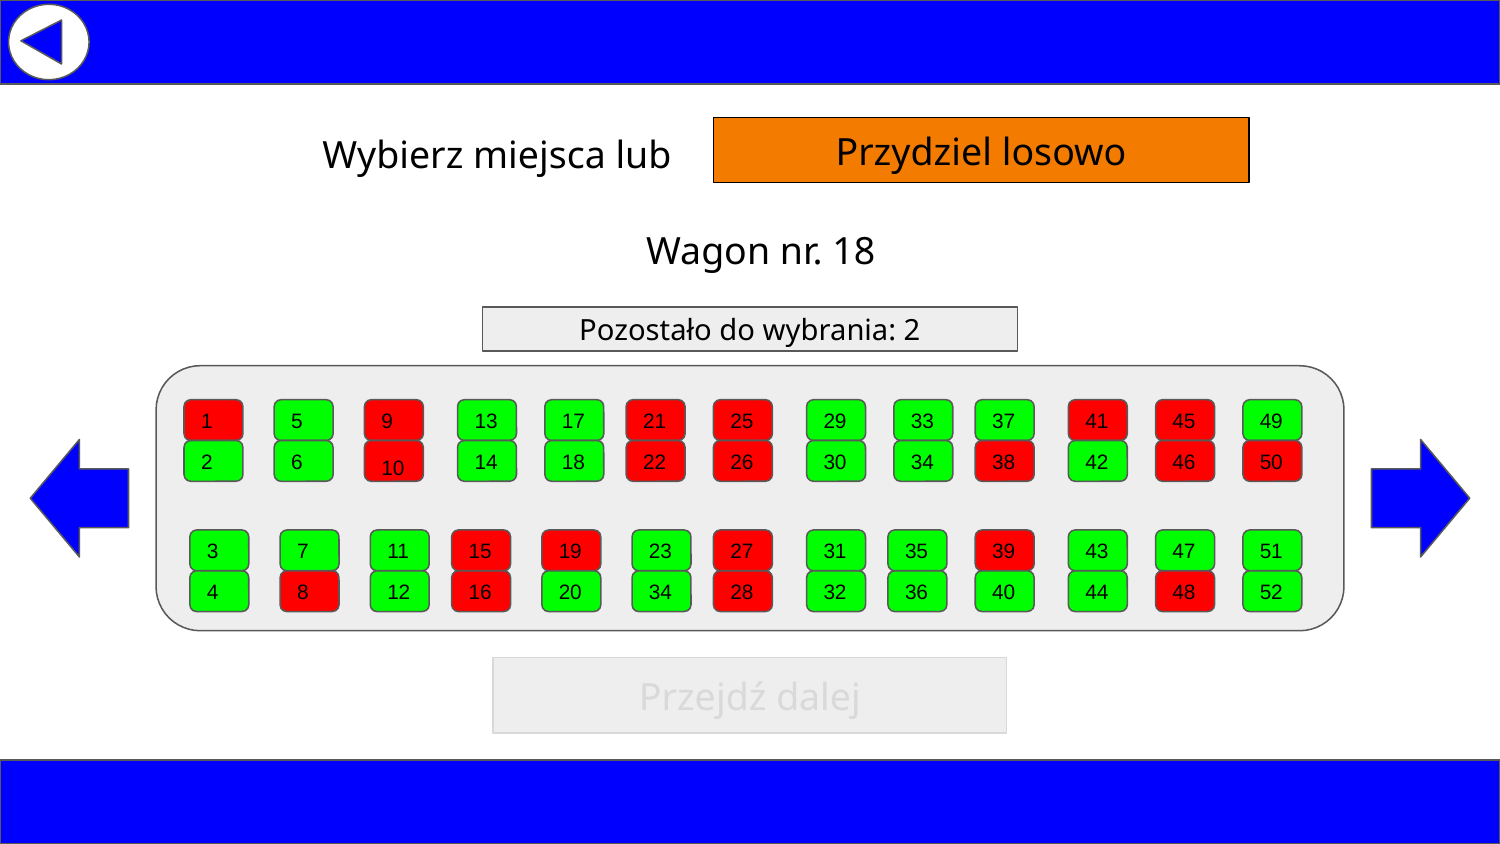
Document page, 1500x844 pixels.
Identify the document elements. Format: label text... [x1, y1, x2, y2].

text_box 7 [280, 529, 340, 571]
text_box 32 [806, 570, 866, 612]
text_box 50 [1242, 440, 1302, 482]
text_box 40 [975, 570, 1035, 612]
text_box 12 [370, 570, 430, 612]
text_box 3 [189, 529, 249, 571]
text_box 13 [457, 399, 517, 440]
text_box [156, 365, 1344, 631]
text_box 19 [541, 529, 601, 571]
text_box 44 [1068, 570, 1128, 612]
text_box [1371, 439, 1470, 557]
text_box 45 [1155, 399, 1215, 440]
text_box 22 [626, 440, 686, 482]
text_box 39 [975, 529, 1035, 571]
text_box 38 [975, 440, 1035, 482]
text_box 8 [280, 570, 340, 612]
text_box 26 [713, 440, 773, 482]
text_box 15 [451, 529, 511, 571]
text_box 52 [1242, 570, 1302, 612]
text_box 37 [975, 399, 1035, 440]
text_box Przejdź dalej [493, 657, 1007, 733]
text_box 33 [893, 399, 953, 440]
text_box 2 [184, 440, 243, 482]
text_box 27 [713, 529, 773, 571]
text_box Przydziel losowo [713, 117, 1249, 183]
text_box 4 [189, 570, 249, 612]
text_box 47 [1155, 529, 1215, 571]
text_box 29 [806, 399, 866, 440]
text_box 1 [184, 399, 243, 440]
text_box 10 [364, 440, 424, 482]
text_box 46 [1155, 440, 1215, 482]
text_box 35 [887, 529, 947, 571]
text_box 51 [1242, 529, 1302, 571]
text_box 23 [632, 529, 692, 571]
text_box 5 [274, 399, 334, 440]
text_box 34 [632, 570, 692, 612]
text_box 20 [541, 570, 601, 612]
text_box Wybierz miejsca lub [268, 116, 726, 170]
text_box 25 [713, 399, 773, 440]
text_box 43 [1068, 529, 1128, 571]
text_box 34 [893, 440, 953, 482]
text_box [0, 759, 1500, 844]
text_box 6 [274, 440, 334, 482]
text_box 36 [887, 570, 947, 612]
text_box Pozostało do wybrania: 2 [482, 307, 1018, 352]
text_box [30, 439, 129, 557]
text_box 49 [1242, 399, 1302, 440]
text_box [0, 0, 1500, 84]
text_box 28 [713, 570, 773, 612]
text_box 31 [806, 529, 866, 571]
text_box 41 [1068, 399, 1128, 440]
text_box 48 [1155, 570, 1215, 612]
text_box 9 [364, 399, 424, 440]
text_box Wagon nr. 18 [470, 211, 1052, 296]
text_box 30 [806, 440, 866, 482]
text_box 18 [544, 440, 604, 482]
text_box 21 [626, 399, 686, 440]
text_box 17 [544, 399, 604, 440]
text_box 42 [1068, 440, 1128, 482]
text_box 16 [451, 570, 511, 612]
text_box 14 [457, 440, 517, 482]
text_box 11 [370, 529, 430, 571]
